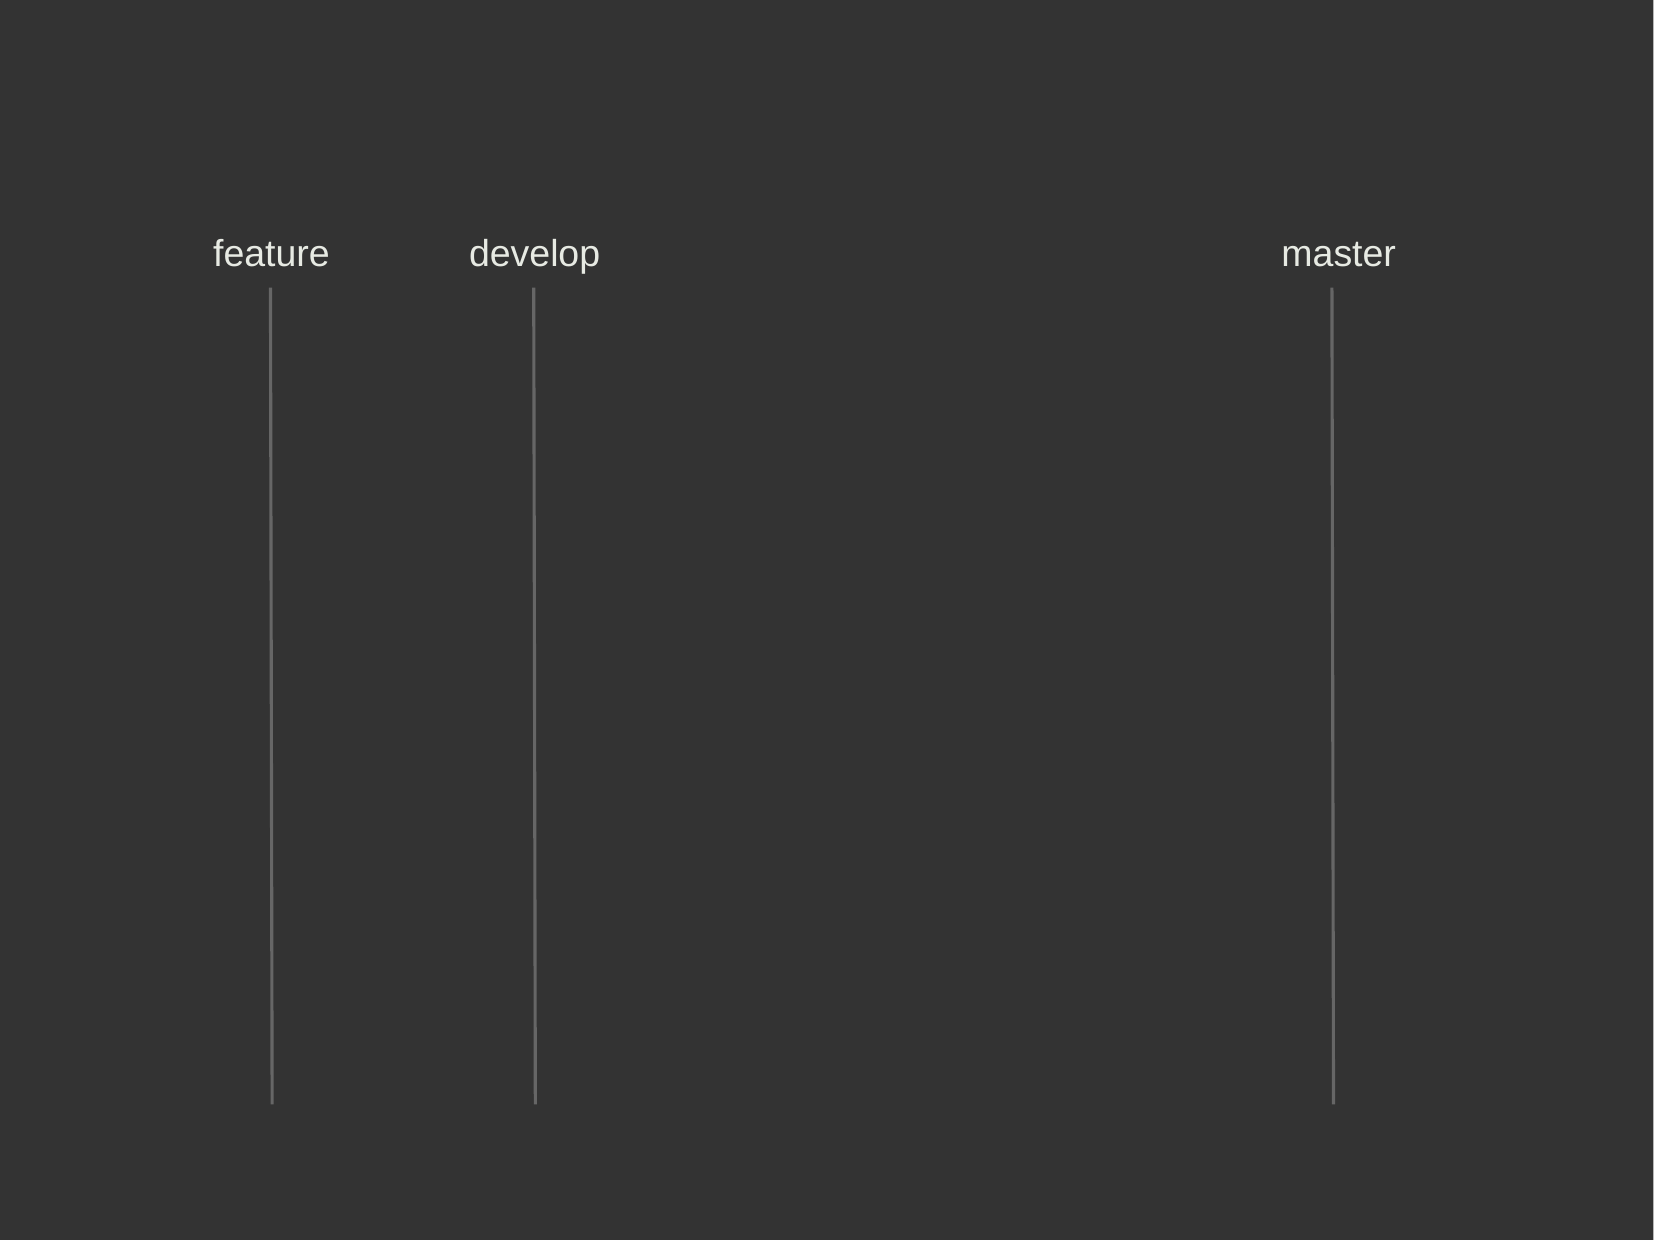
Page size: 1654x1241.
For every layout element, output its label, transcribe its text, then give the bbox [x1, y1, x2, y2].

text_box develop [426, 213, 643, 288]
text_box feature [163, 213, 380, 288]
text_box master [1230, 213, 1447, 288]
